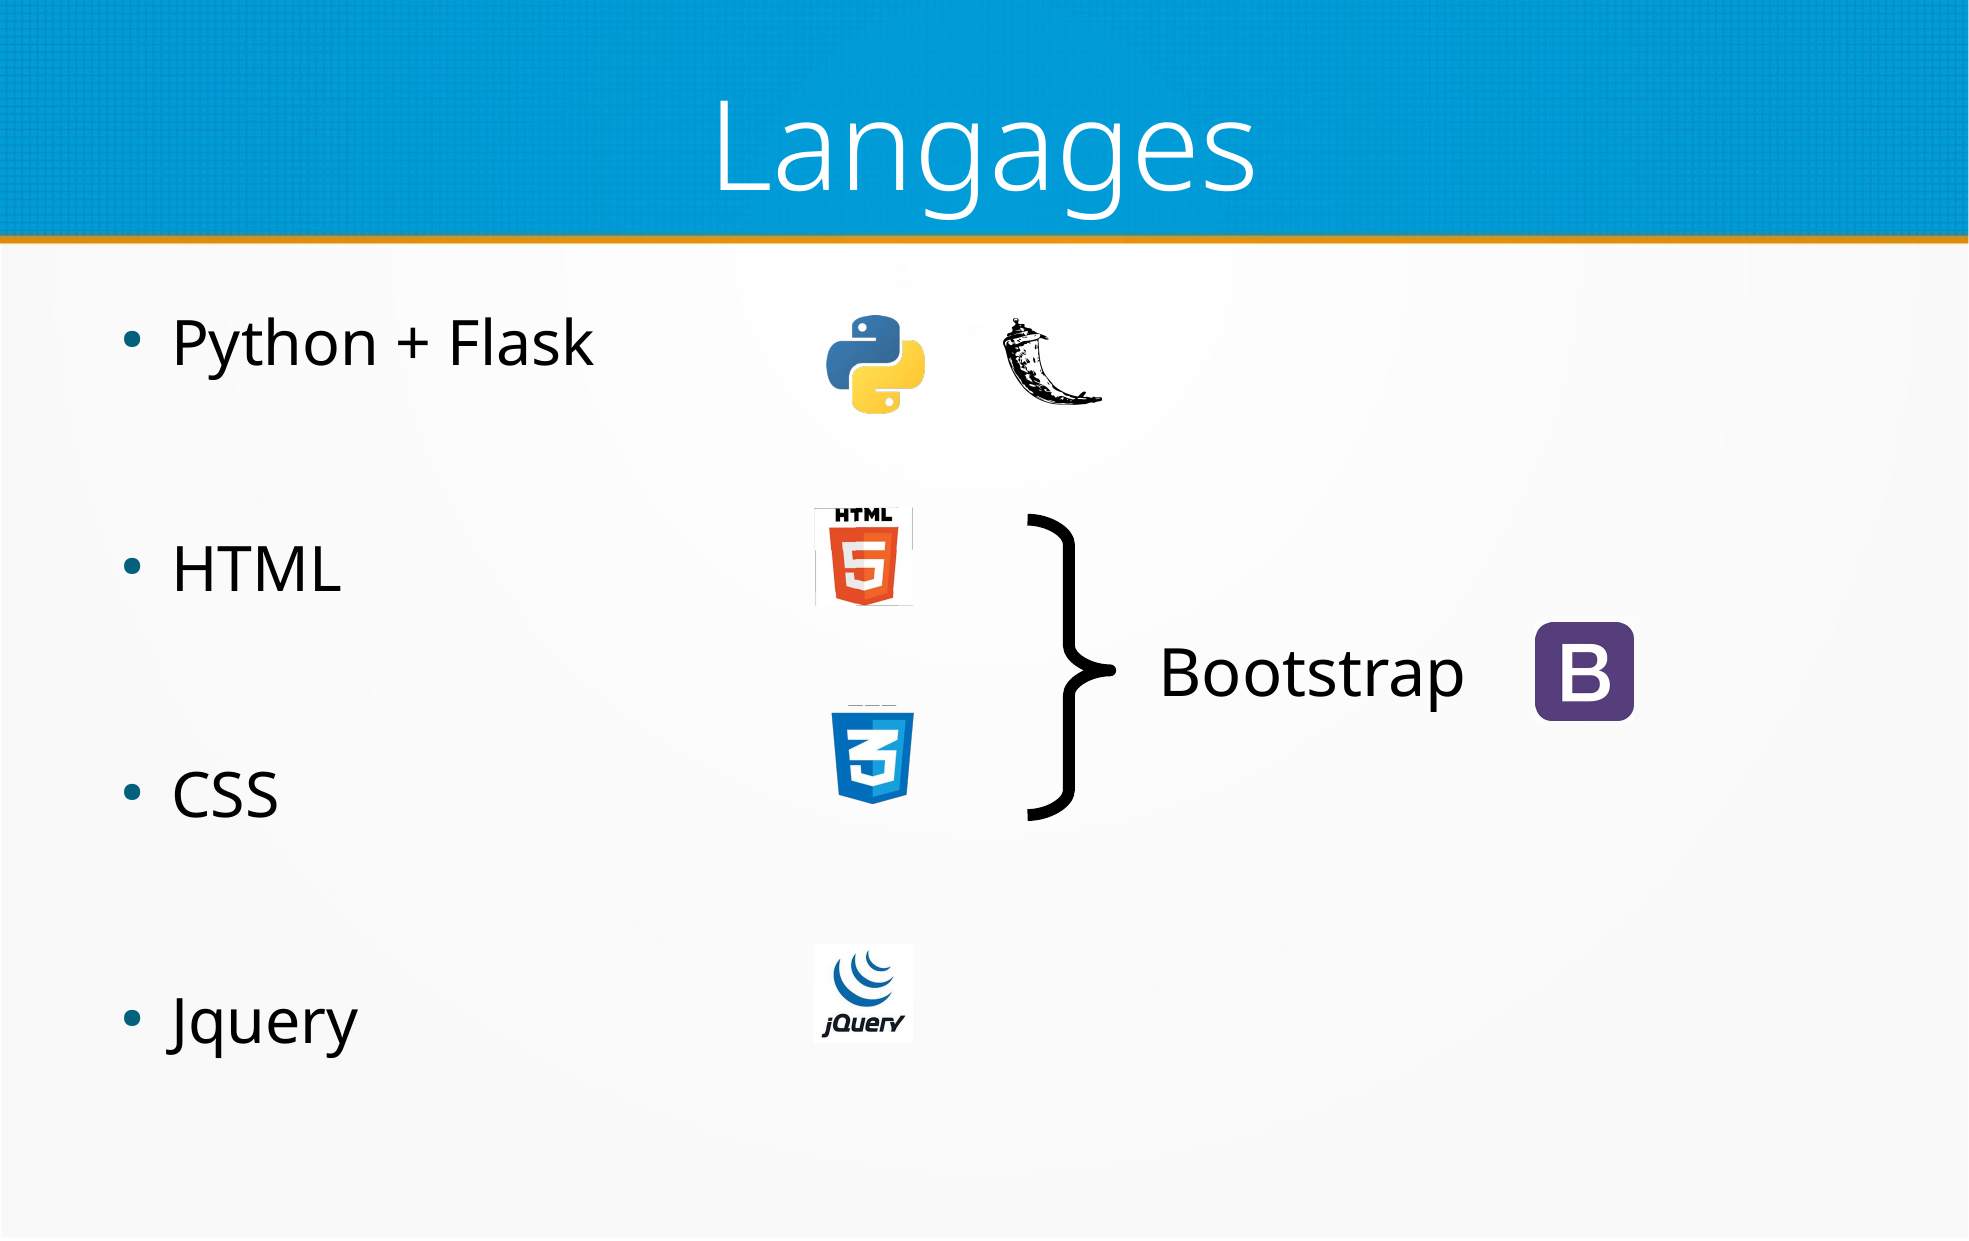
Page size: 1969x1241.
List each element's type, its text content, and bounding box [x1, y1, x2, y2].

picture [0, 233, 1969, 1241]
list Python + Flask HTML CSS Jquery [104, 297, 1867, 1063]
title Langages [98, 19, 1870, 227]
text_box Bootstrap [1152, 625, 1490, 716]
